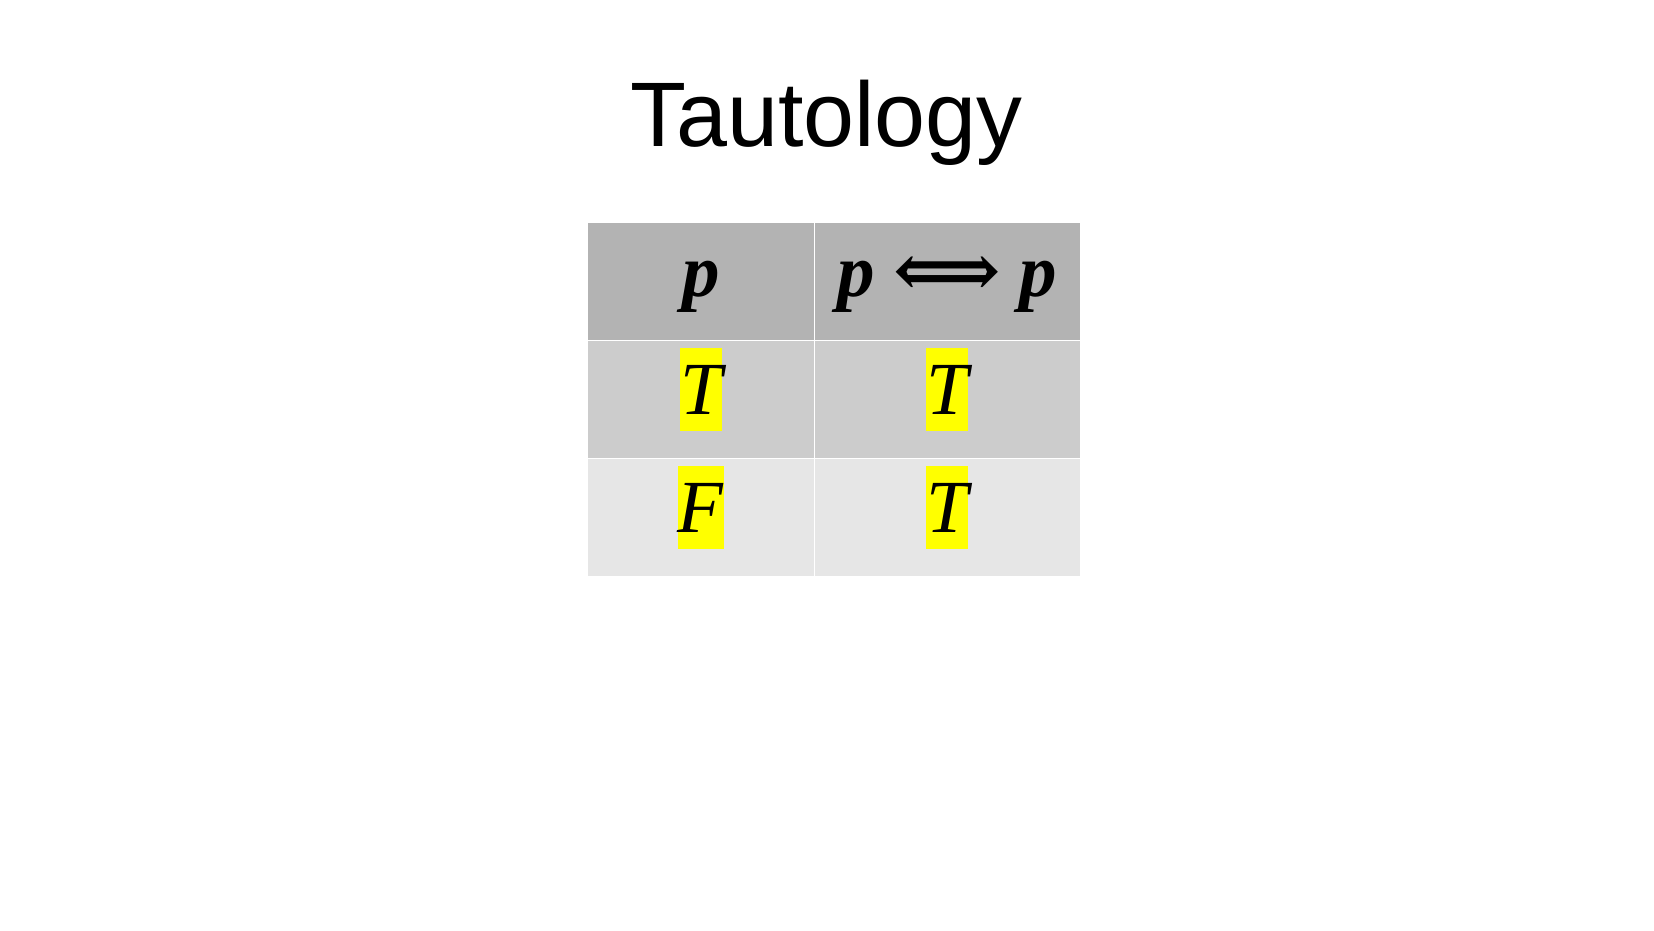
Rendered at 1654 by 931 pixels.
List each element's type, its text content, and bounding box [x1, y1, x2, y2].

table_header p [588, 223, 814, 340]
table_cell T [588, 341, 814, 458]
table_cell T [815, 341, 1080, 458]
title Tautology [82, 37, 1571, 193]
table_cell F [588, 459, 814, 576]
table_header p ⟺ p [815, 223, 1080, 340]
table_cell T [815, 459, 1080, 576]
